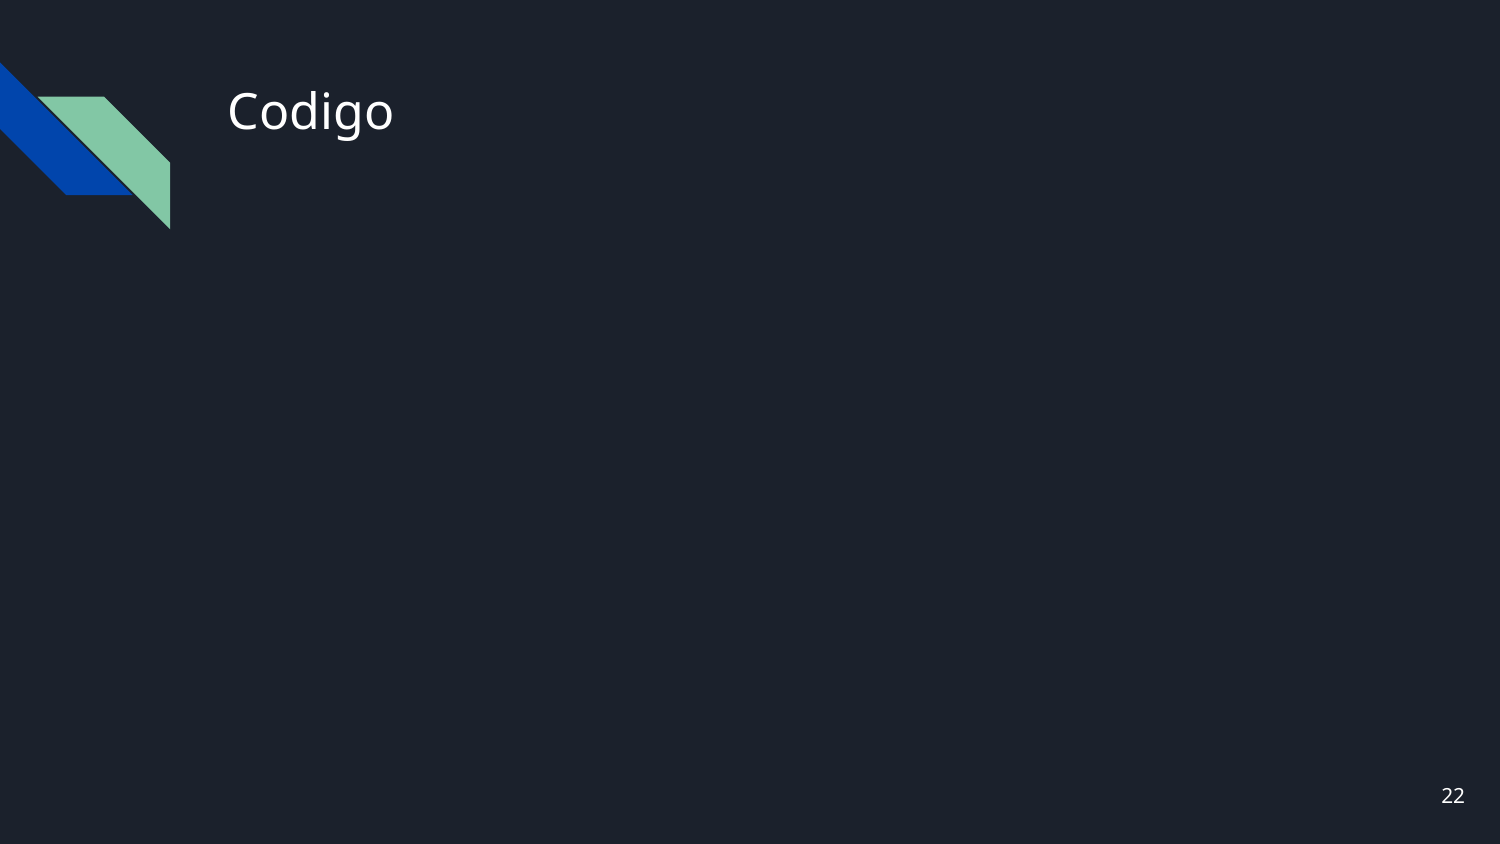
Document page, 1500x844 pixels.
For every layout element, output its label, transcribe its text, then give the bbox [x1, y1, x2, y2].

slide_number <número> [1389, 764, 1480, 830]
title Codigo [212, 64, 1368, 215]
